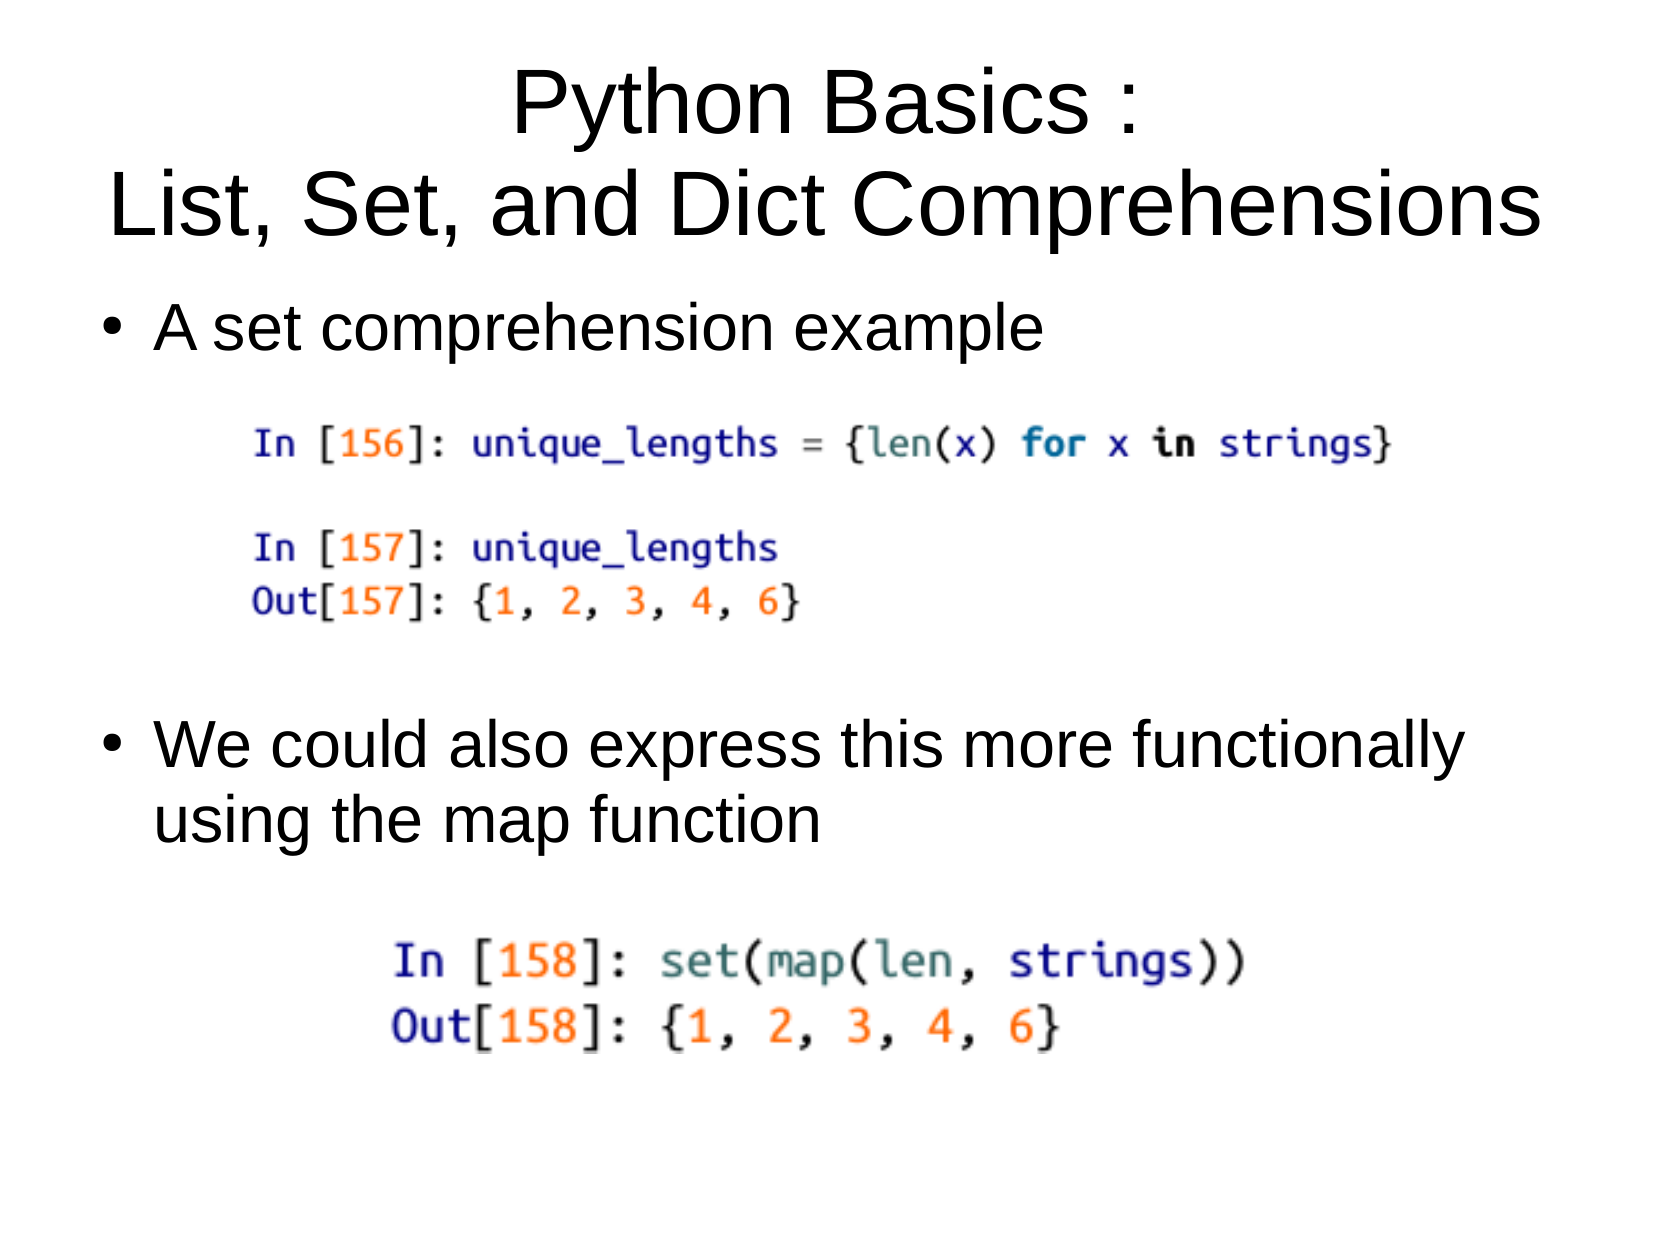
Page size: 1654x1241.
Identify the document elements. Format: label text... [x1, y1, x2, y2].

list A set comprehension example We could also express this more functionally using the map function [82, 290, 1571, 1010]
title Python Basics : List, Set, and Dict Comprehensions [82, 49, 1571, 257]
picture [246, 417, 1403, 628]
picture [387, 931, 1282, 1054]
